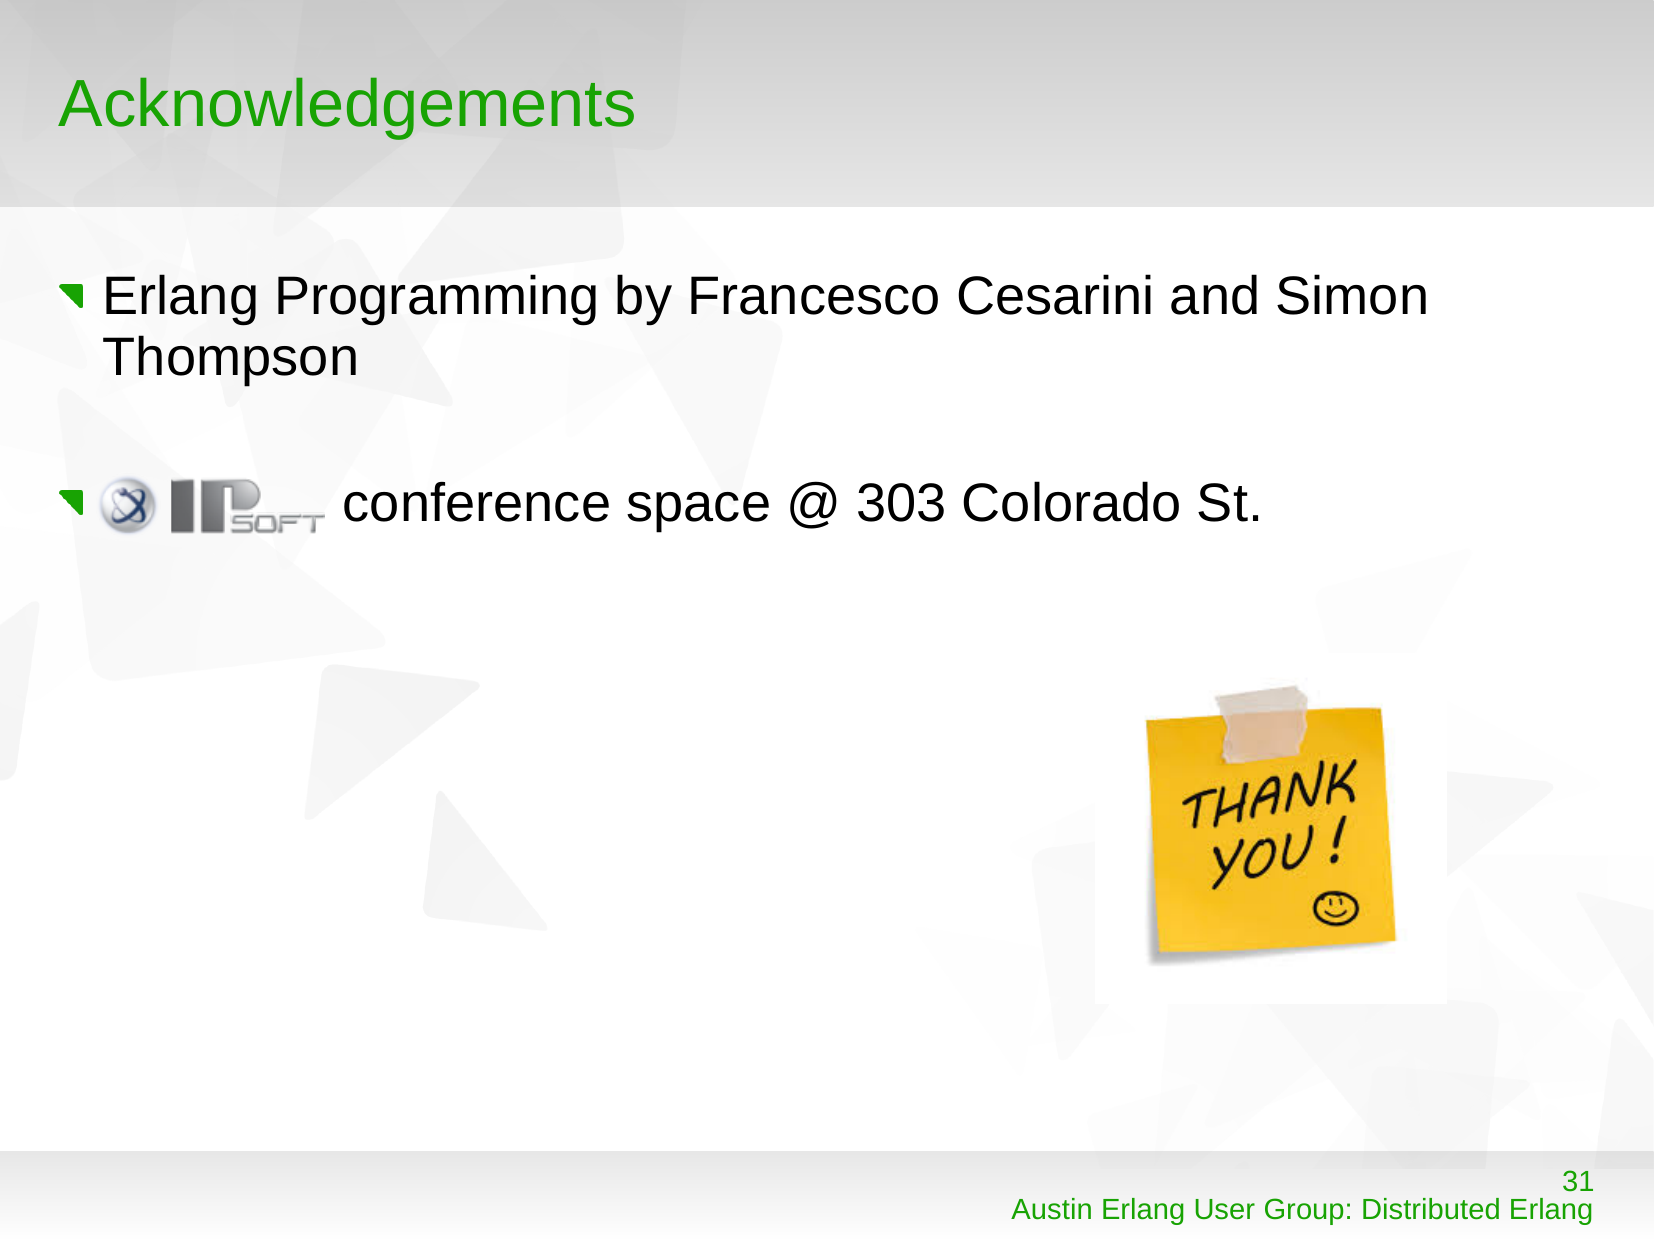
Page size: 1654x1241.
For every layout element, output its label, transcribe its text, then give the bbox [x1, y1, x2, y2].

picture [1095, 653, 1447, 1004]
picture [95, 472, 325, 538]
picture [915, 548, 1654, 1169]
title Acknowledgements [59, 29, 1595, 178]
picture [0, 0, 783, 931]
list Erlang Programming by Francesco Cesarini and Simon Thompson conference space @ 303 Colorado St. [59, 265, 1595, 1114]
